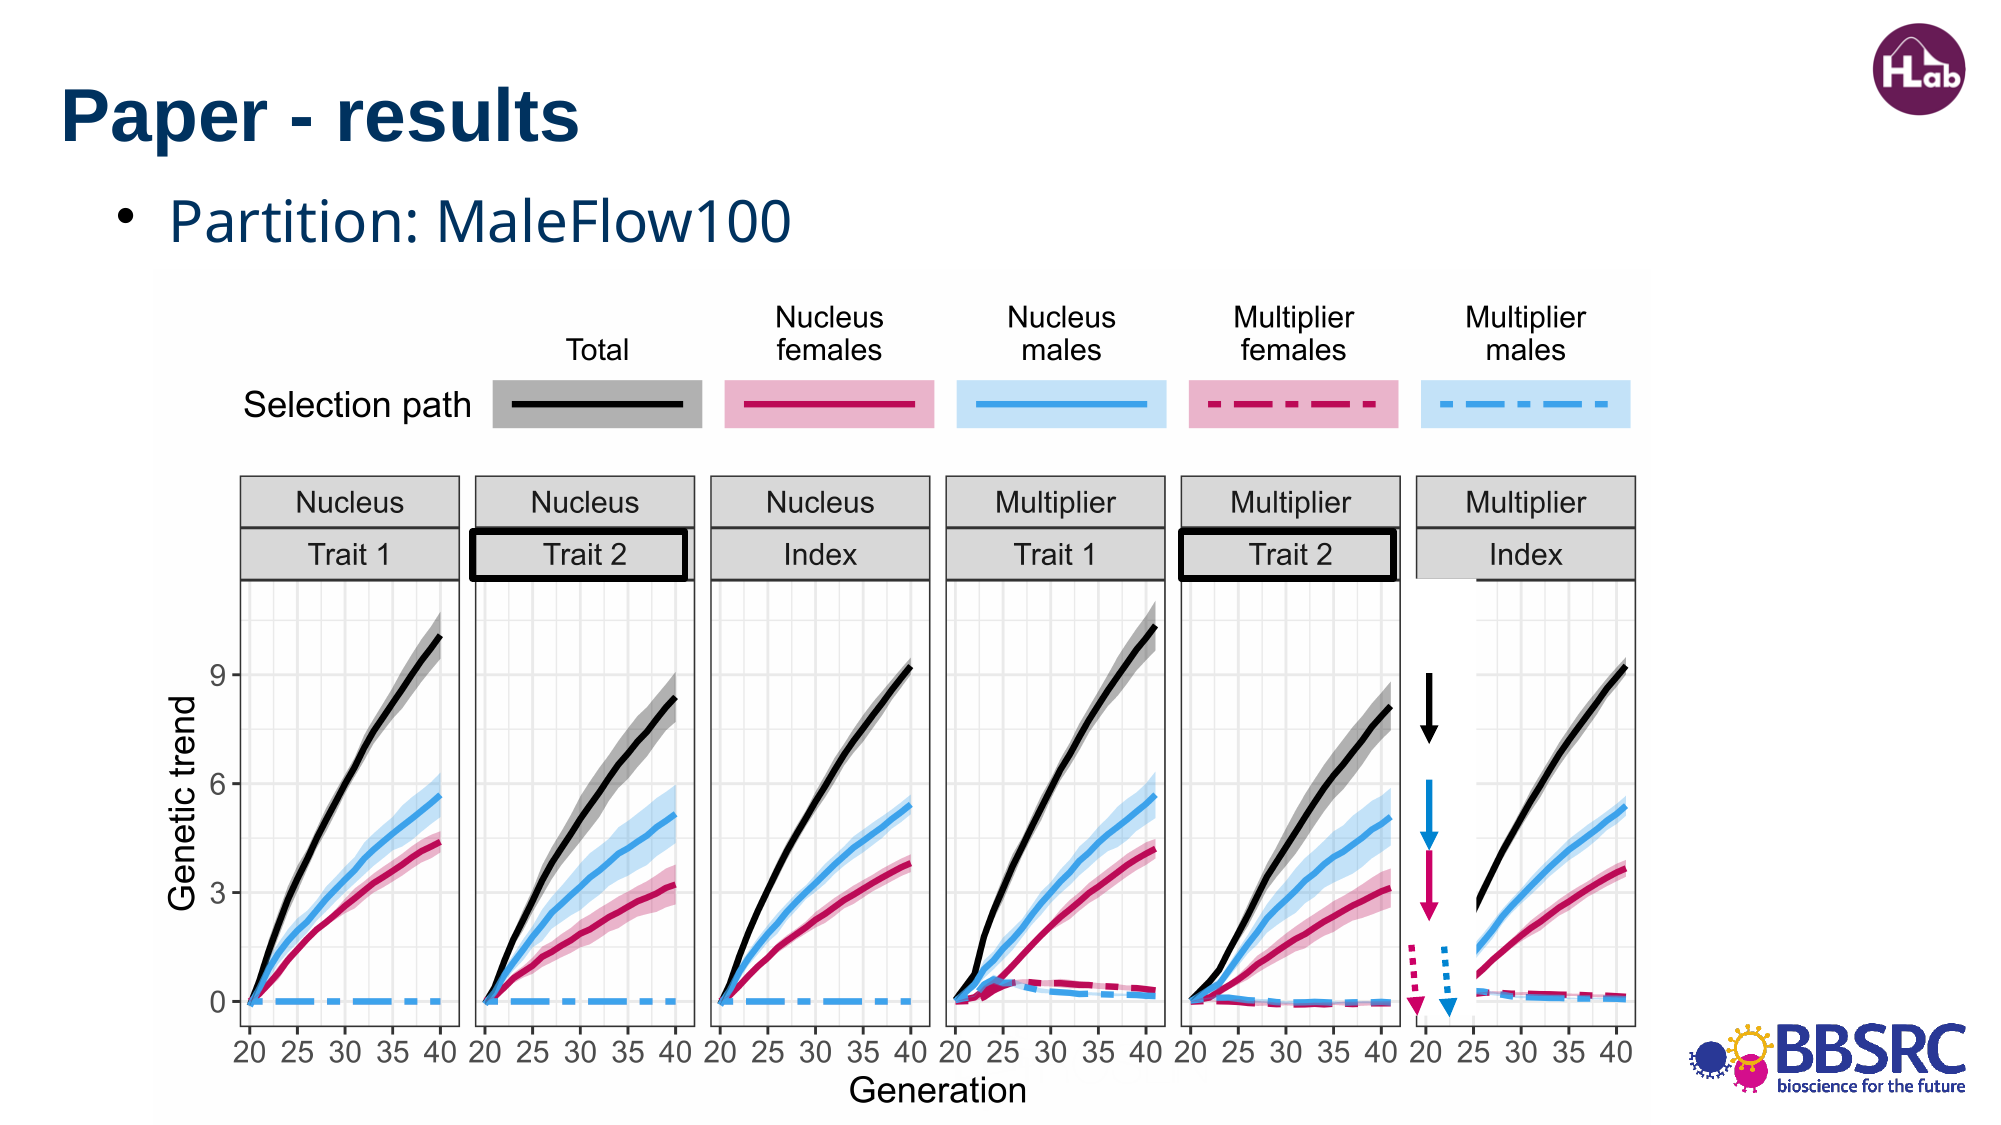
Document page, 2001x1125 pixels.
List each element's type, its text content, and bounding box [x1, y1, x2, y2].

picture [1687, 1020, 1966, 1099]
text_box [1405, 578, 1477, 1016]
text_box Paper - results [45, 59, 1926, 166]
picture [1872, 21, 1966, 116]
text_box Partition: MaleFlow100 [83, 176, 1966, 975]
picture [153, 975, 1651, 1125]
